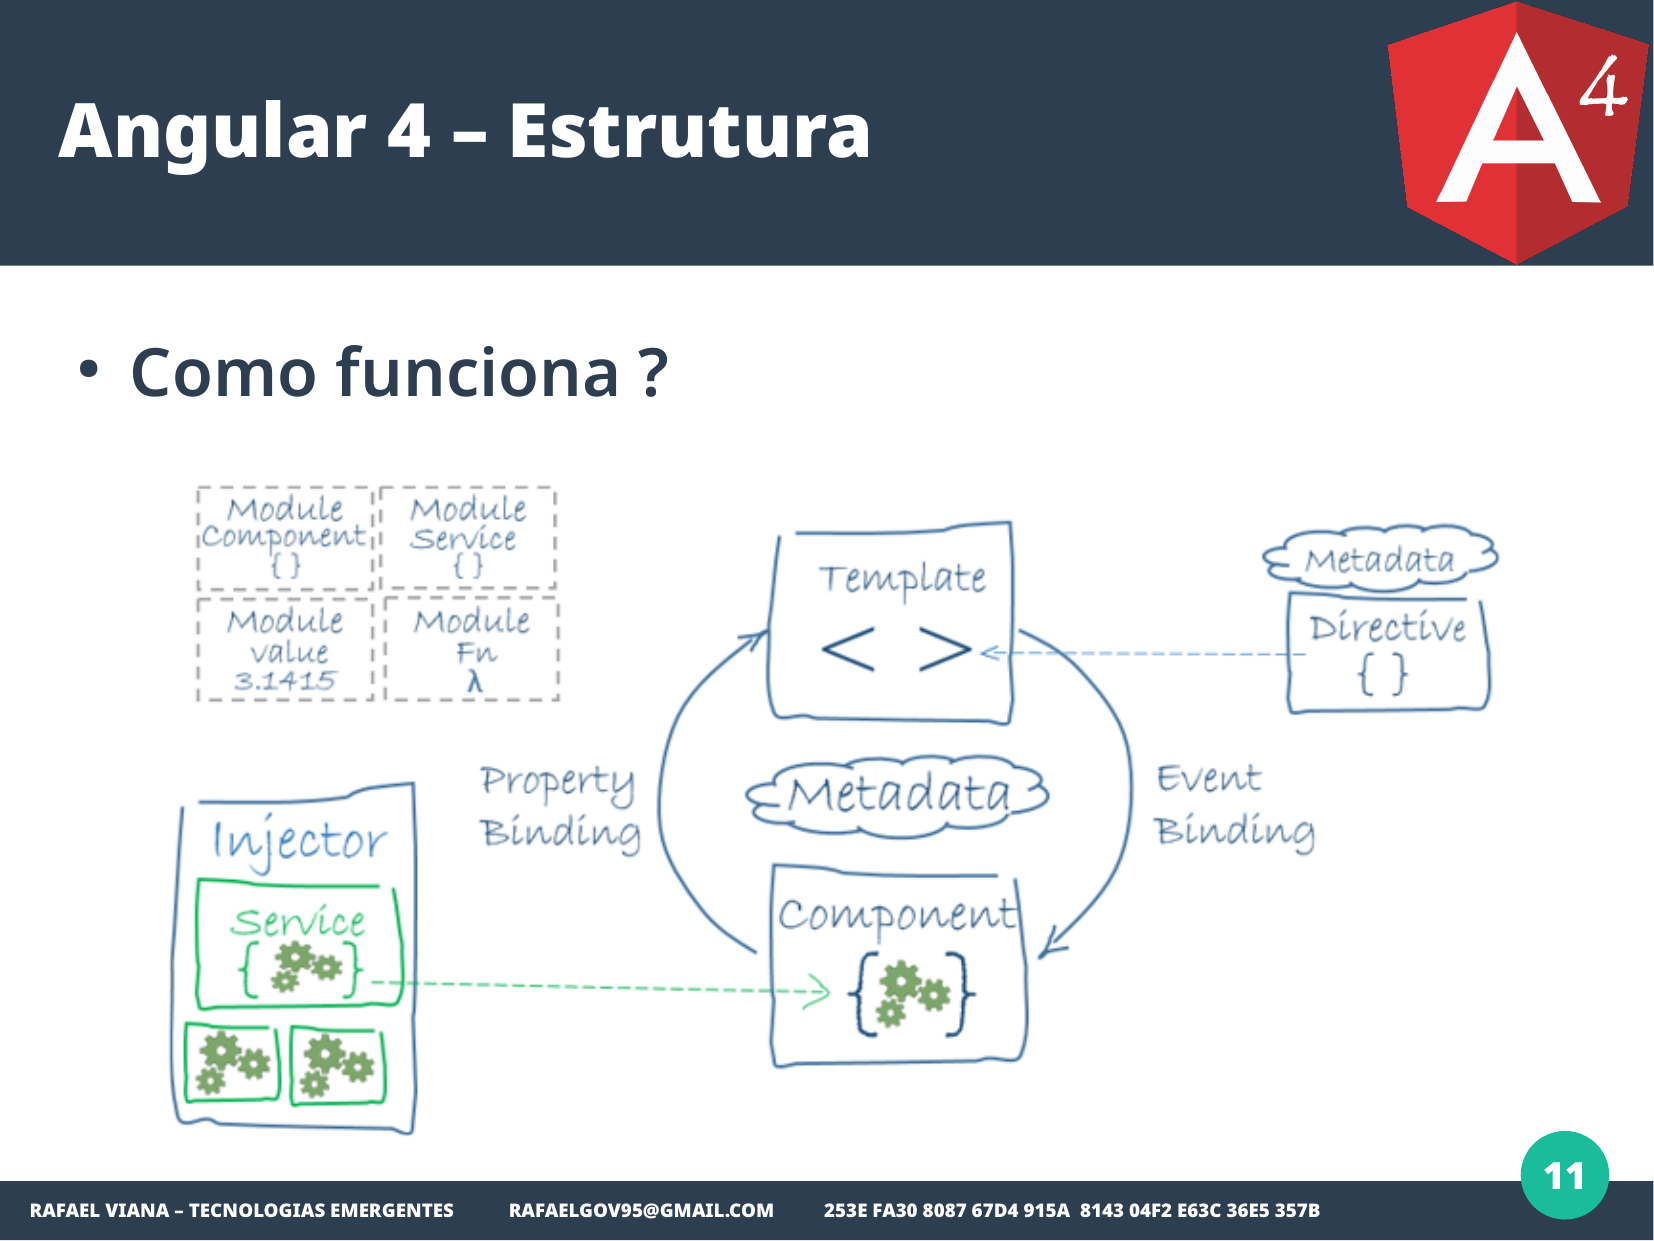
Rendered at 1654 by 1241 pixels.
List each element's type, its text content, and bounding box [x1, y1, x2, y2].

picture [1387, 0, 1654, 266]
picture [165, 470, 1506, 1152]
text_box RAFAEL VIANA – TECNOLOGIAS EMERGENTES RAFAELGOV95@GMAIL.COM 253E FA30 8087 67D4 915A 8143 04F2 E63C 36E5 357B [29, 1181, 1654, 1241]
list Como funciona ? [59, 324, 1595, 1152]
title Angular 4 – Estrutura [59, 49, 1387, 207]
